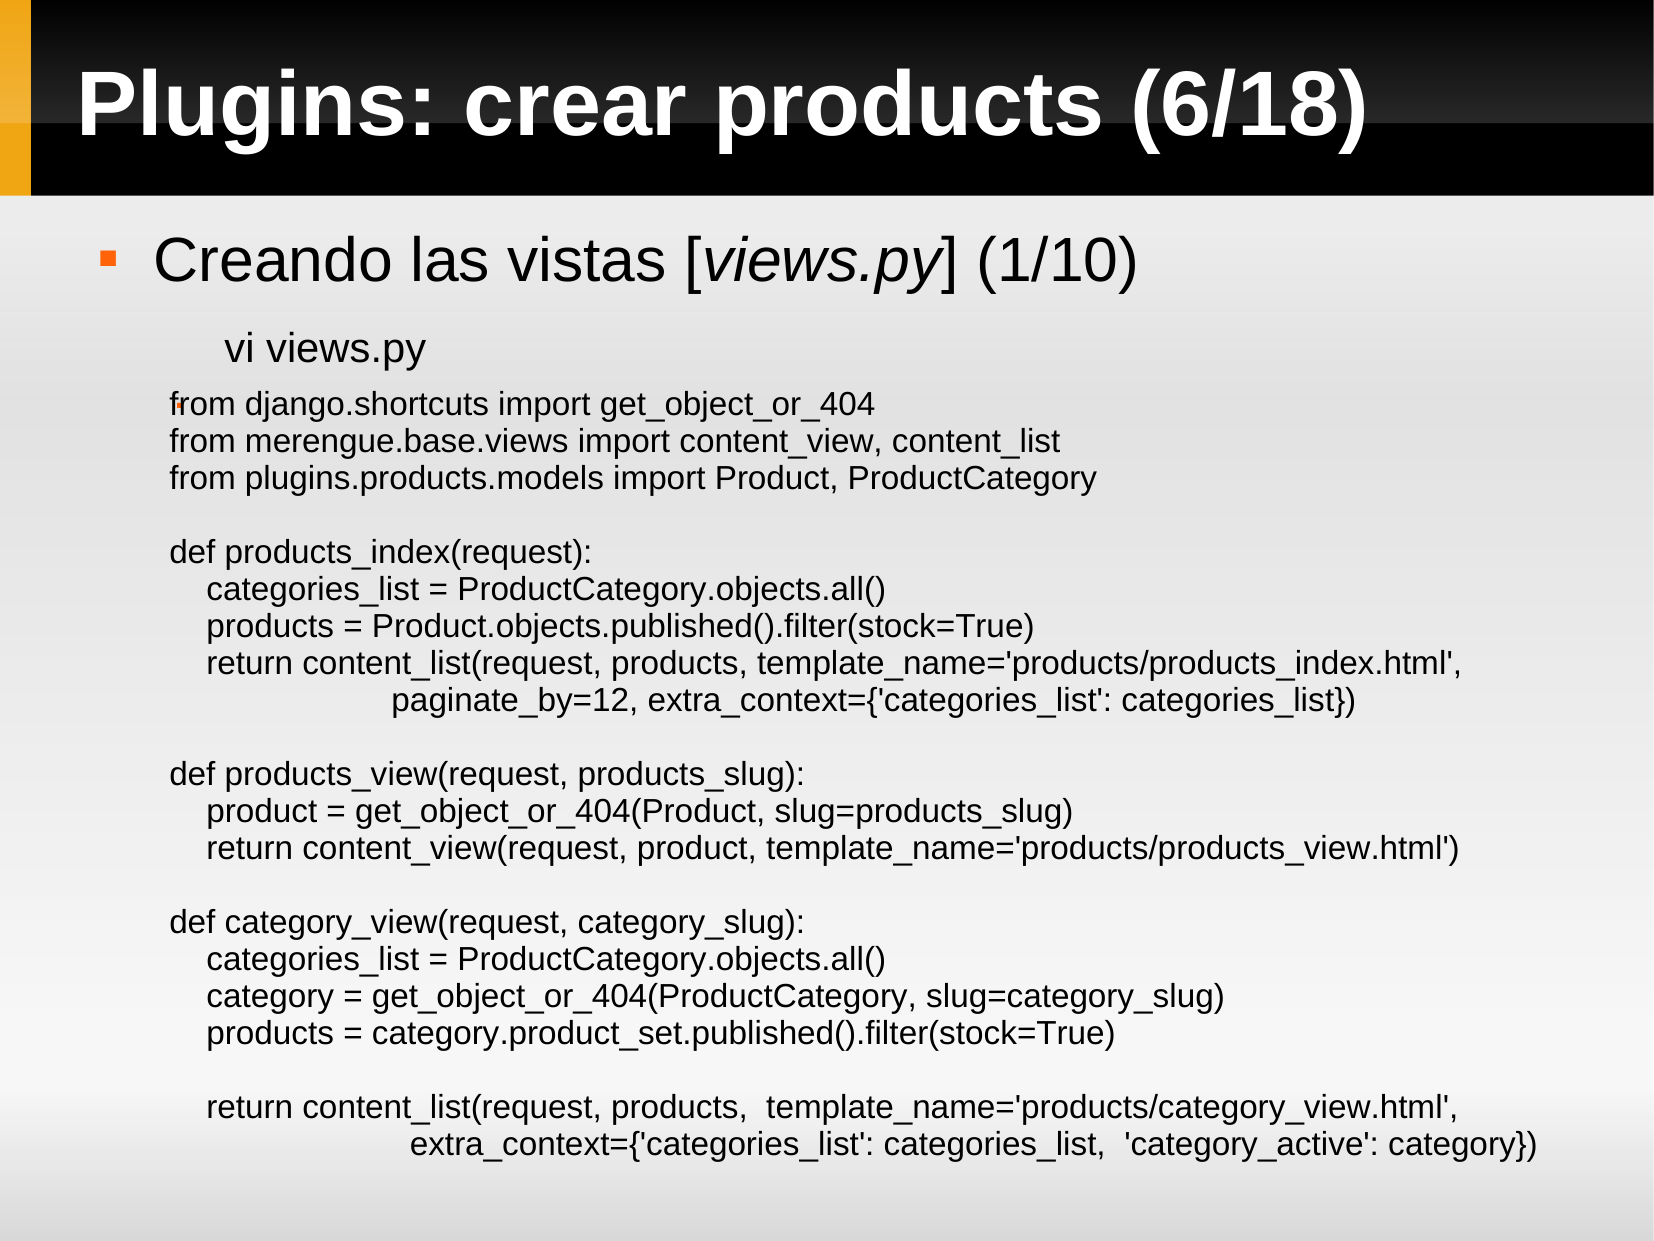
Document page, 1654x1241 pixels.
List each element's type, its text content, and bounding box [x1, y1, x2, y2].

text_box from django.shortcuts import get_object_or_404 from merengue.base.views import content_view, content_list from plugins.products.models import Product, ProductCategory def products_index(request): categories_list = ProductCategory.objects.all() products = Product.objects.published().filter(stock=True) return content_list(request, products, template_name='products/products_index.html', paginate_by=12, extra_context={'categories_list': categories_list}) def products_view(request, products_slug): product = get_object_or_404(Product, slug=products_slug) return content_view(request, product, template_name='products/products_view.html') def category_view(request, category_slug): categories_list = ProductCategory.objects.all() category = get_object_or_404(ProductCategory, slug=category_slug) products = category.product_set.published().filter(stock=True) return content_list(request, products, template_name='products/category_view.html', extra_context={'categories_list': categories_list, 'category_active': category}) [154, 377, 1625, 1241]
title Plugins: crear products (6/18) [76, 0, 1565, 208]
list Creando las vistas [views.py] (1/10) vi views.py [82, 225, 1571, 1044]
picture [0, 0, 1654, 1241]
